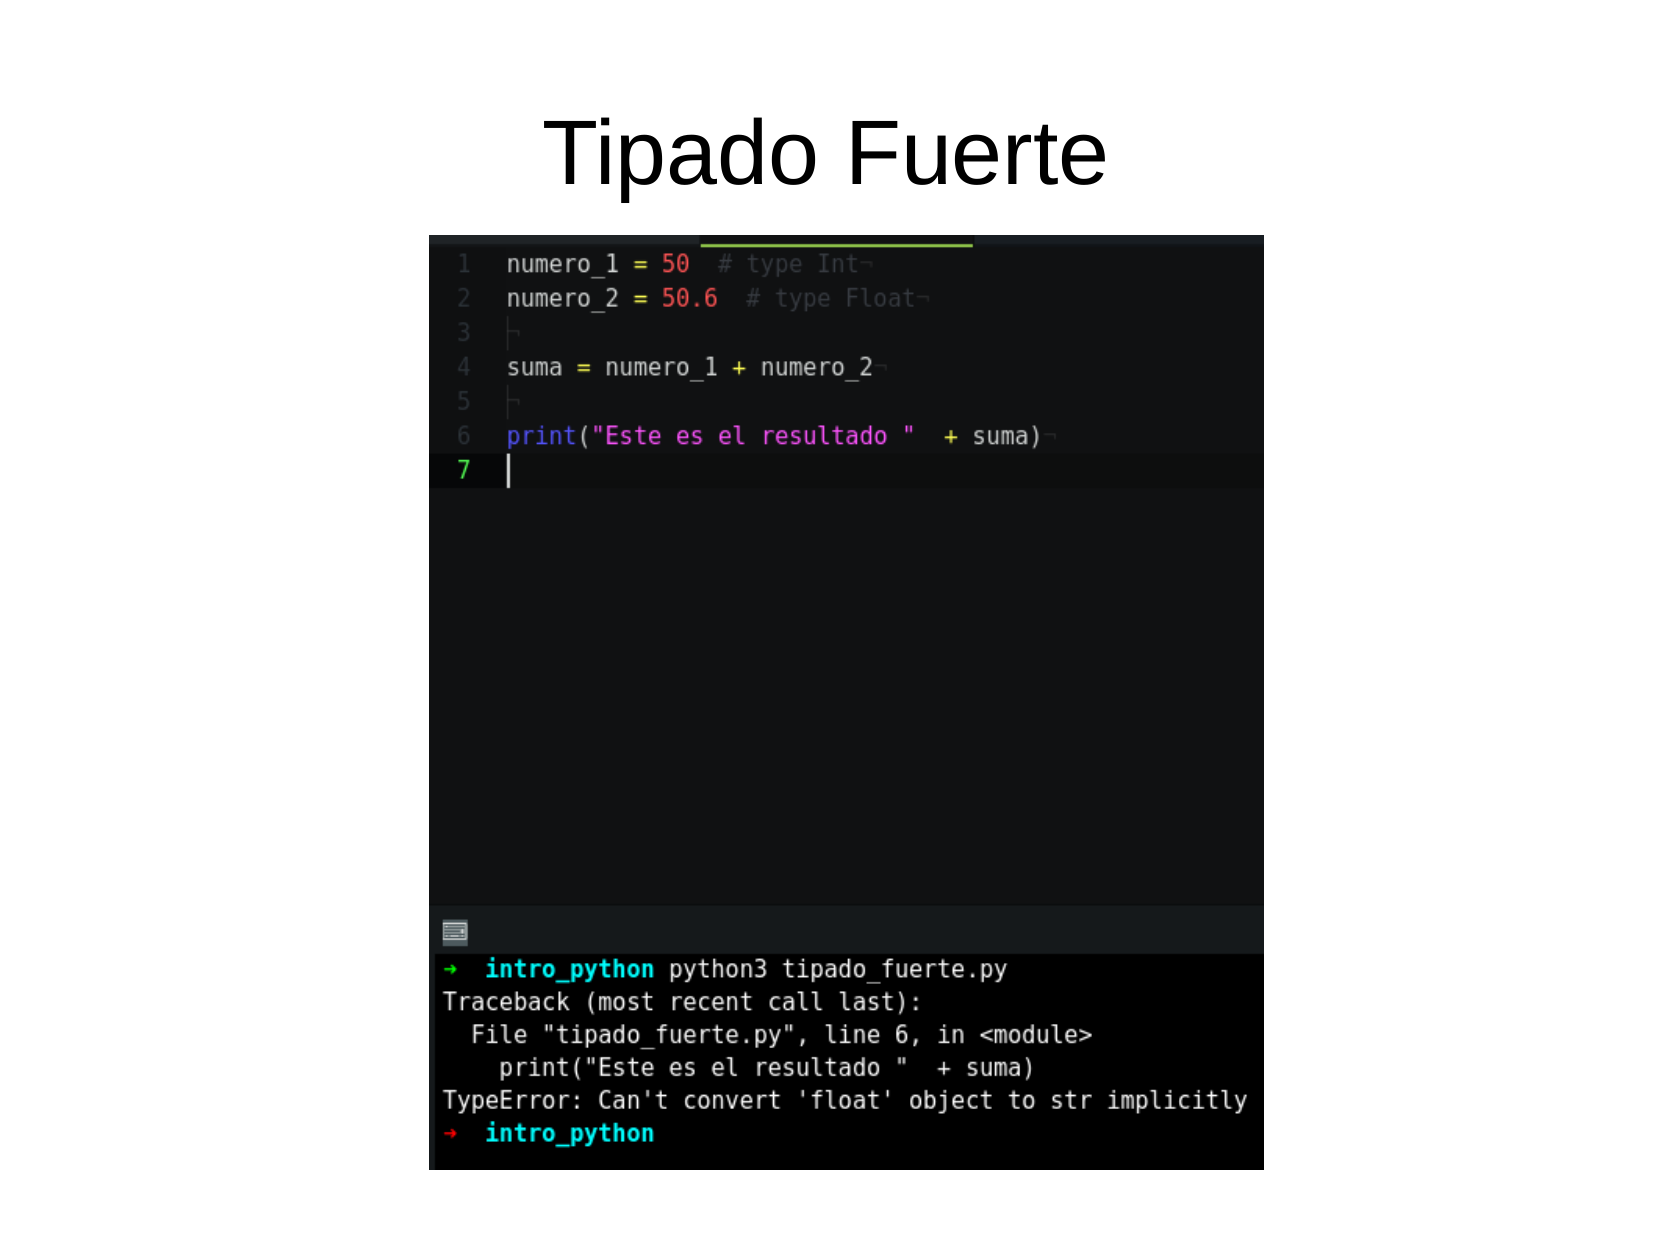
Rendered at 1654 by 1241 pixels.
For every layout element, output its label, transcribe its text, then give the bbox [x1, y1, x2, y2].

title Tipado Fuerte [82, 49, 1571, 257]
picture [429, 235, 1264, 1170]
